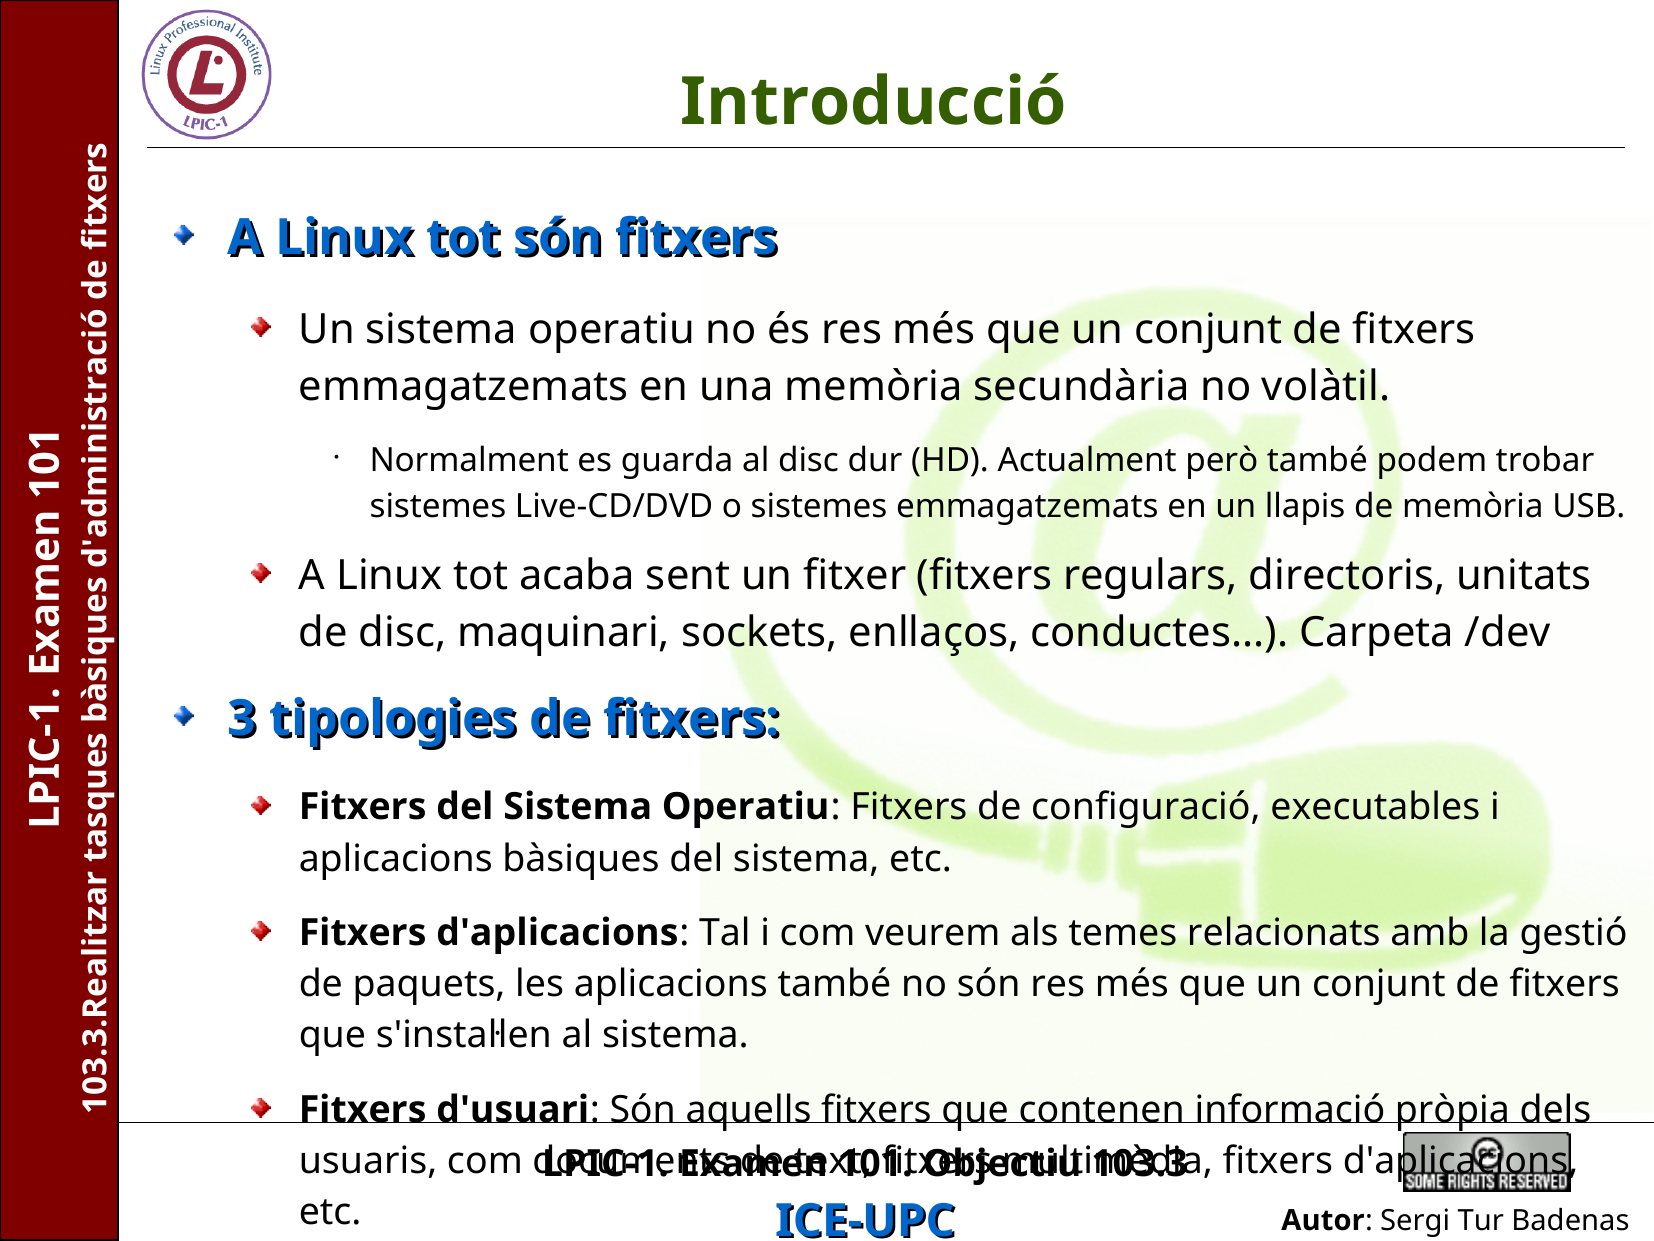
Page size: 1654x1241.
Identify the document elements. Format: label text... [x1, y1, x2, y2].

picture [1041, 1104, 1053, 1113]
picture [1284, 1104, 1294, 1113]
picture [1548, 1104, 1558, 1110]
picture [758, 1104, 768, 1110]
picture [711, 1104, 723, 1113]
picture [1403, 1155, 1413, 1171]
picture [1438, 1104, 1450, 1113]
picture [883, 1104, 893, 1110]
picture [1146, 1104, 1156, 1110]
picture [993, 1104, 1003, 1110]
picture [1462, 1104, 1474, 1113]
picture [946, 1104, 958, 1113]
picture [1210, 1104, 1221, 1113]
picture [1403, 1132, 1571, 1192]
title Introducció [129, 56, 1619, 141]
picture [135, 5, 277, 56]
picture [1065, 1104, 1076, 1113]
picture [1400, 1104, 1412, 1113]
list A Linux tot són fitxers Un sistema operatiu no és res més que un conjunt de fitxers emmagatzemats en una memòria secundària no volàtil. Normalment es guarda al disc dur (HD). Actualment però també podem trobar sistemes Live-CD/DVD o sistemes emmagatzemats en un llapis de memòria USB. A Linux tot acaba sent un fitxer (fitxers regulars, directoris, unitats de disc, maquinari, sockets, enllaços, conductes...). Carpeta /dev 3 tipologies de fitxers: Fitxers del Sistema Operatiu: Fitxers de configuració, executables i aplicacions bàsiques del sistema, etc. Fitxers d'aplicacions: Tal i com veurem als temes relacionats amb la gestió de paquets, les aplicacions també no són res més que un conjunt de fitxers que s'instal·len al sistema. Fitxers d'usuari: Són aquells fitxers que contenen informació pròpia dels usuaris, com documents de text, fitxers multimèdia, fitxers d'aplicacions, etc. [157, 201, 1646, 1088]
picture [1297, 1104, 1307, 1113]
picture [1101, 1104, 1111, 1110]
picture [251, 1098, 271, 1118]
picture [1167, 1104, 1178, 1113]
picture [1123, 1104, 1134, 1113]
picture [1367, 1104, 1379, 1113]
picture [1245, 1104, 1257, 1113]
picture [700, 217, 1654, 1113]
picture [1524, 1104, 1536, 1113]
